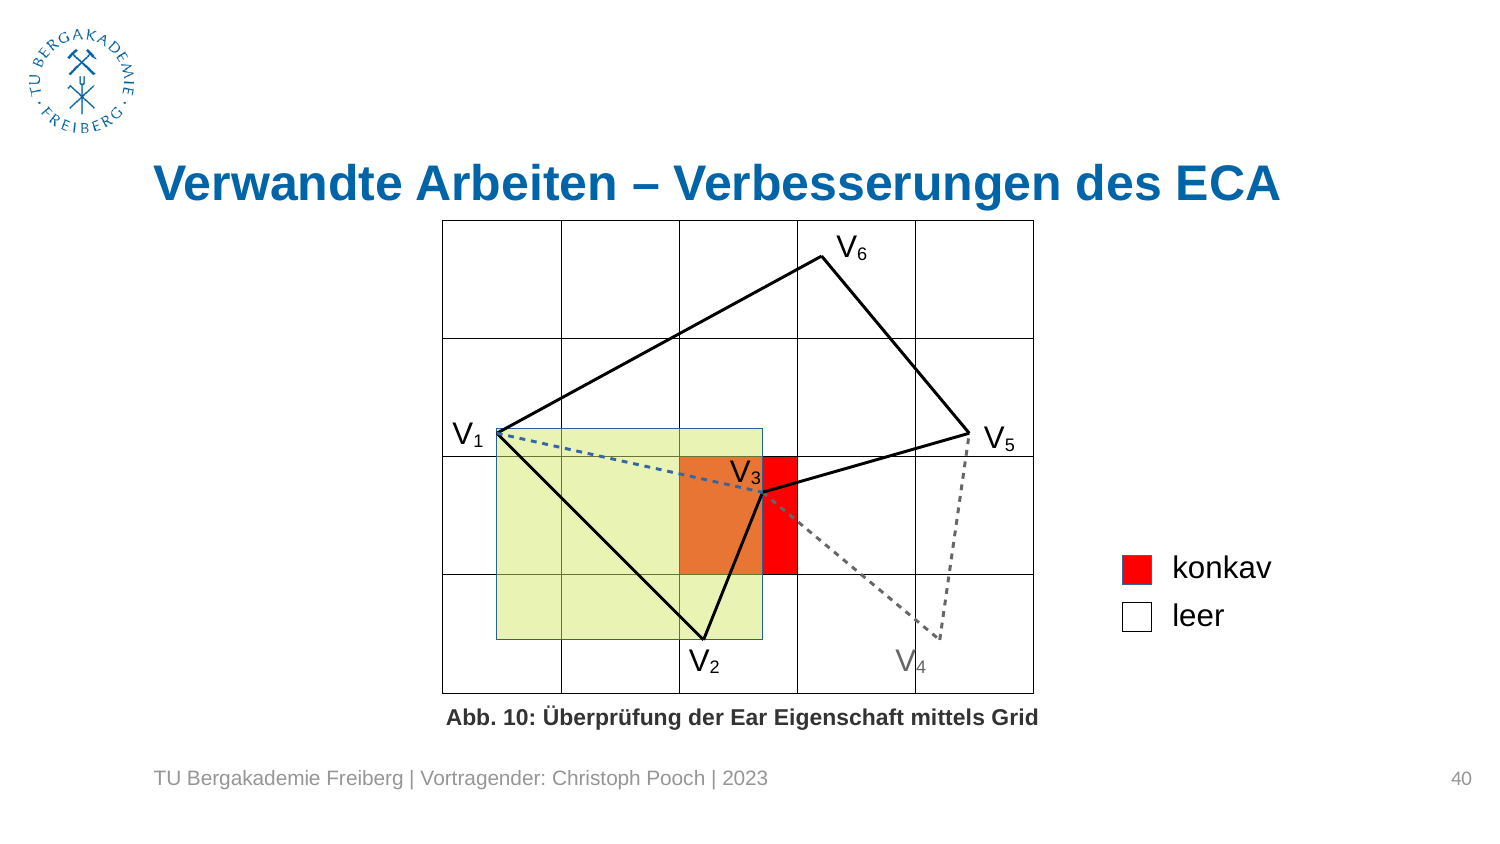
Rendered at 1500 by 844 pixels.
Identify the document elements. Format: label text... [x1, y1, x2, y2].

text_box [442, 220, 1034, 429]
text_box V5 [969, 413, 1058, 463]
text_box [442, 436, 1034, 694]
text_box V3 [715, 446, 804, 497]
text_box leer [1157, 590, 1365, 641]
list Verwandte Arbeiten – Verbesserungen des ECA [153, 150, 1477, 221]
text_box V1 [437, 409, 527, 459]
text_box V6 [821, 222, 911, 272]
text_box V2 [673, 635, 763, 686]
text_box Abb. 10: Überprüfung der Ear Eigenschaft mittels Grid [431, 696, 1069, 781]
text_box [1122, 555, 1152, 585]
text_box [526, 259, 965, 635]
text_box V4 [880, 635, 970, 686]
text_box [1122, 602, 1152, 632]
slide_number 44 [1352, 764, 1473, 825]
text_box konkav [1157, 543, 1365, 590]
picture [29, 29, 134, 133]
footer TU Bergakademie Freiberg | Vortragender: Christoph Pooch | 2023 [153, 764, 1353, 824]
